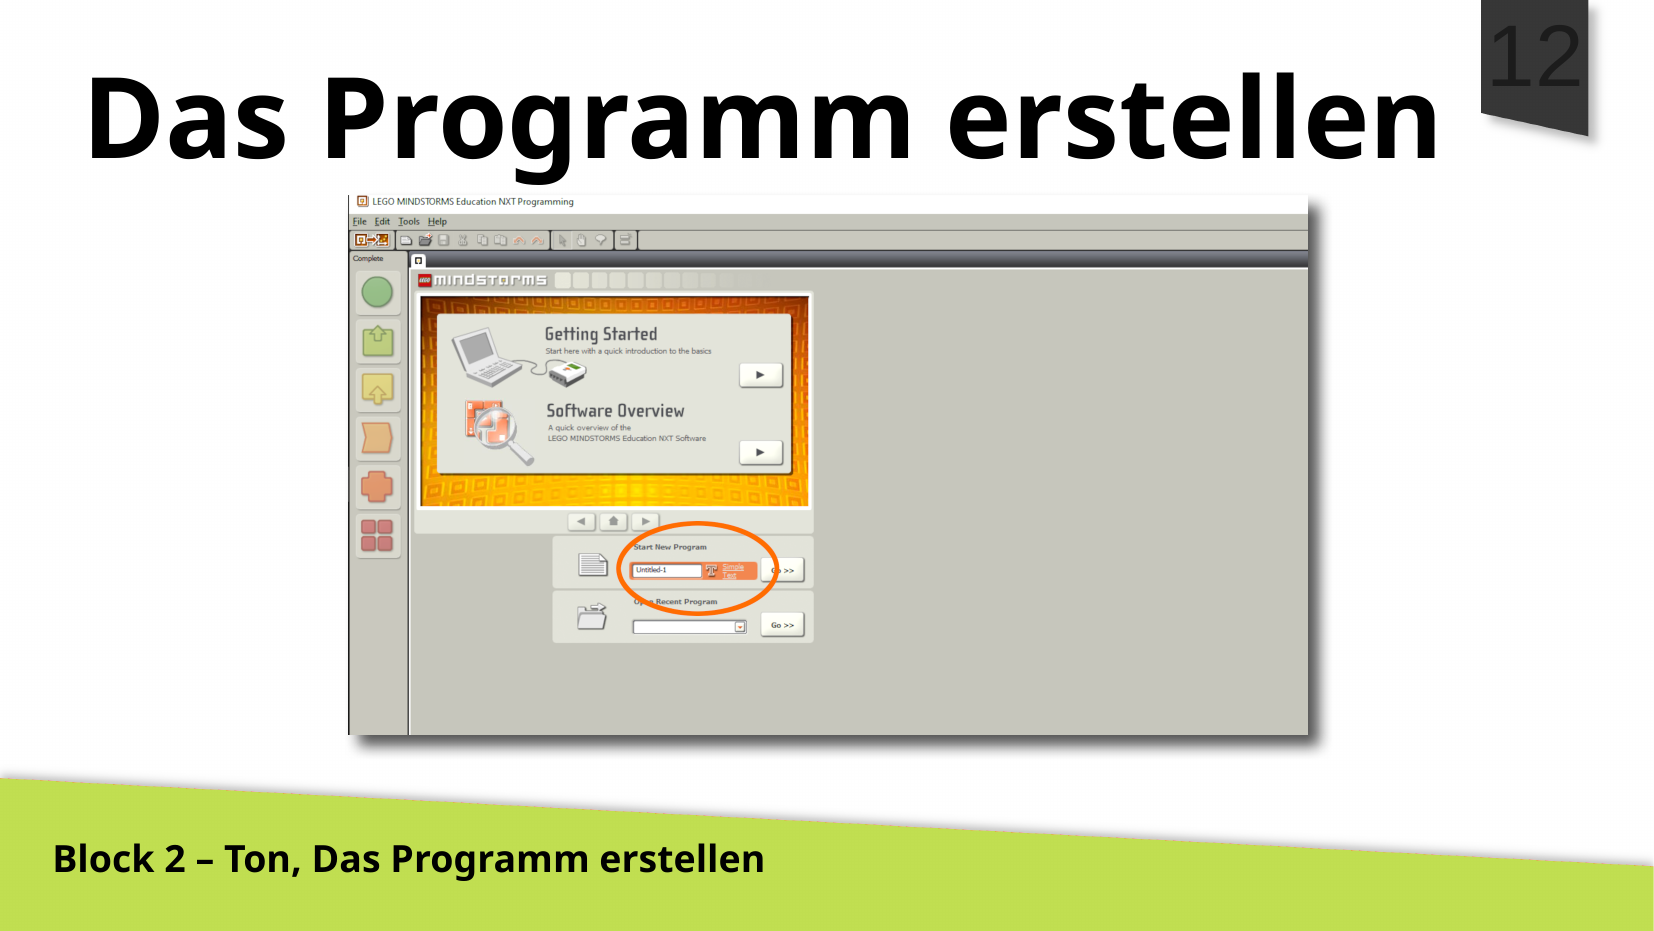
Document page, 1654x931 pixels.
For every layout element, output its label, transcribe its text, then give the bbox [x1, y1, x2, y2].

picture [0, 0, 1654, 931]
text_box Block 2 – Ton, Das Programm erstellen [37, 825, 863, 901]
text_box <Foliennummer> [923, 0, 1599, 141]
title Das Programm erstellen [82, 37, 1463, 193]
